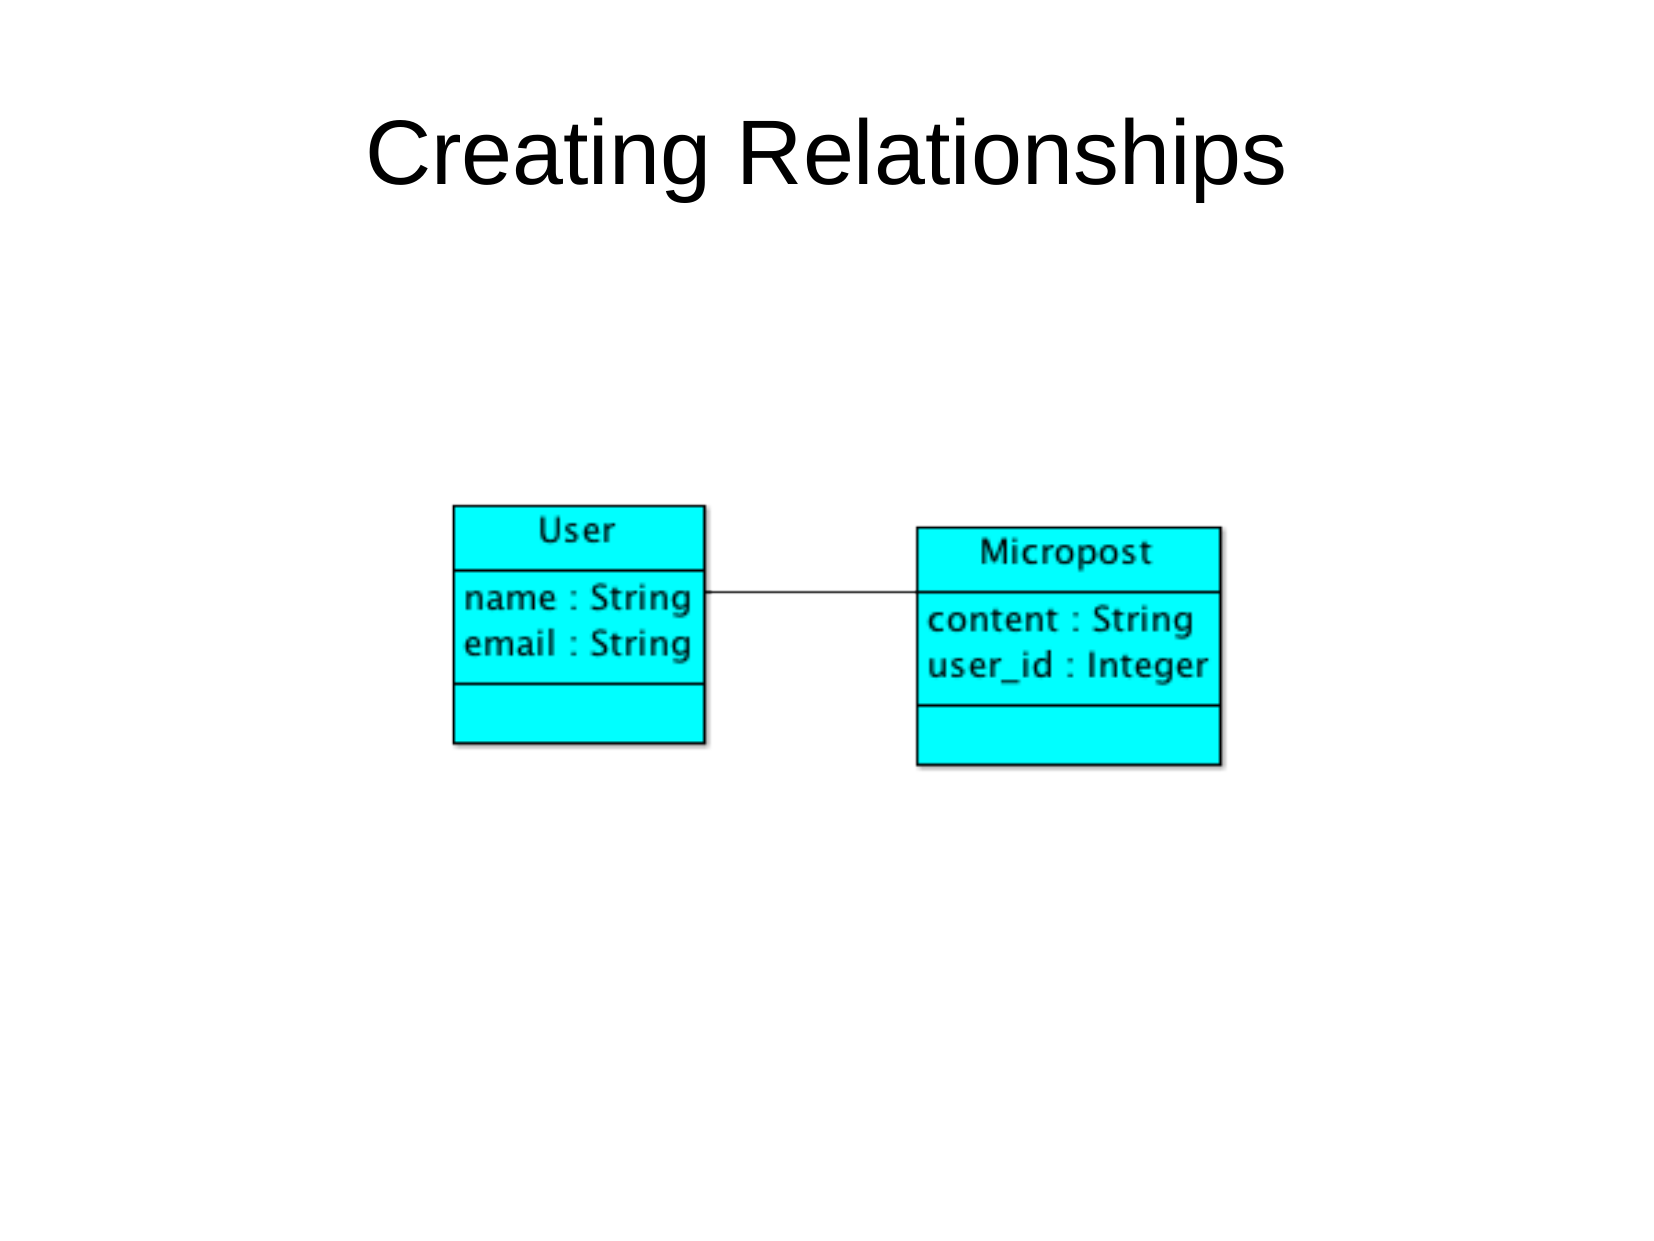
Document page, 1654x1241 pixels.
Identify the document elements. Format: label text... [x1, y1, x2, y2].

title Creating Relationships [82, 49, 1571, 257]
picture [375, 405, 1306, 849]
